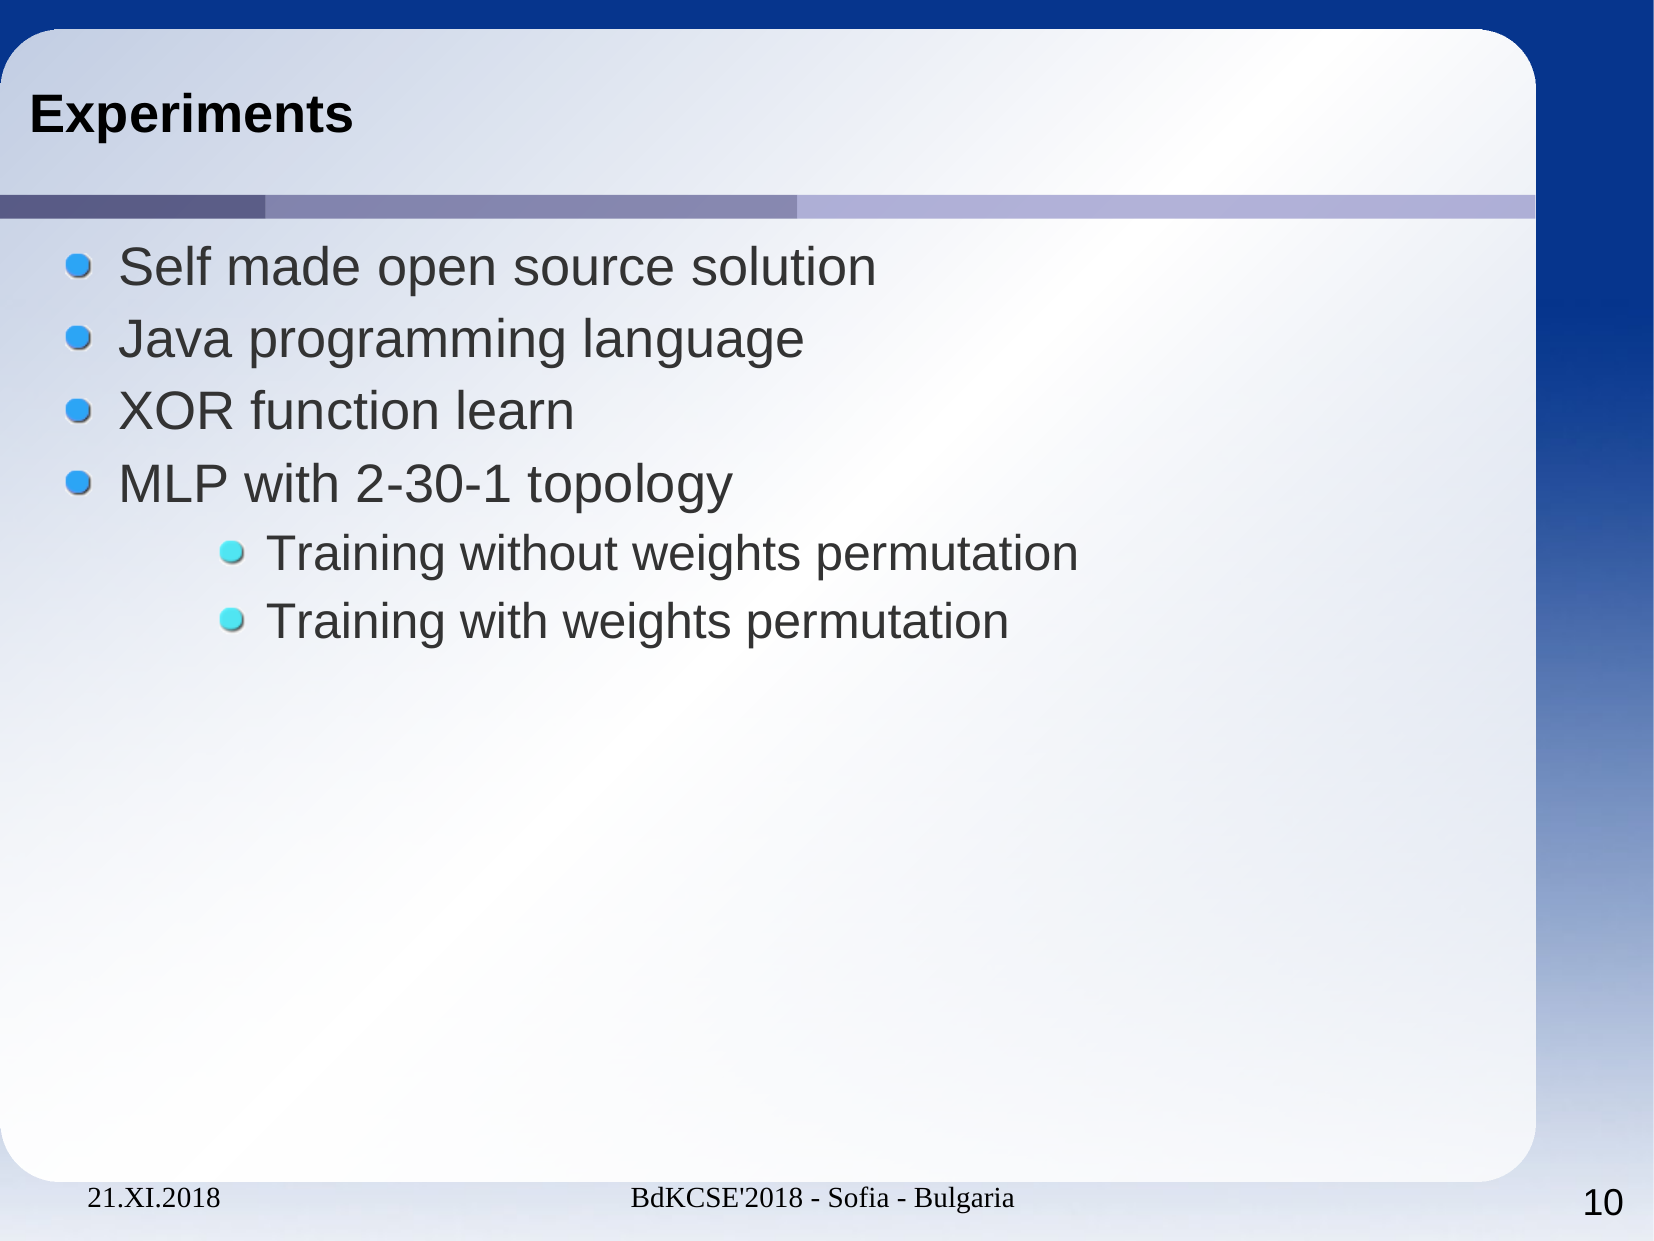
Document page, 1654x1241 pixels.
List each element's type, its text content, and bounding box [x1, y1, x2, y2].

title Experiments [29, 49, 1506, 178]
picture [0, 0, 1654, 1241]
list Self made open source solution Java programming language XOR function learn MLP with 2-30-1 topology Training without weights permutation Training with weights permutation [29, 236, 1506, 1152]
